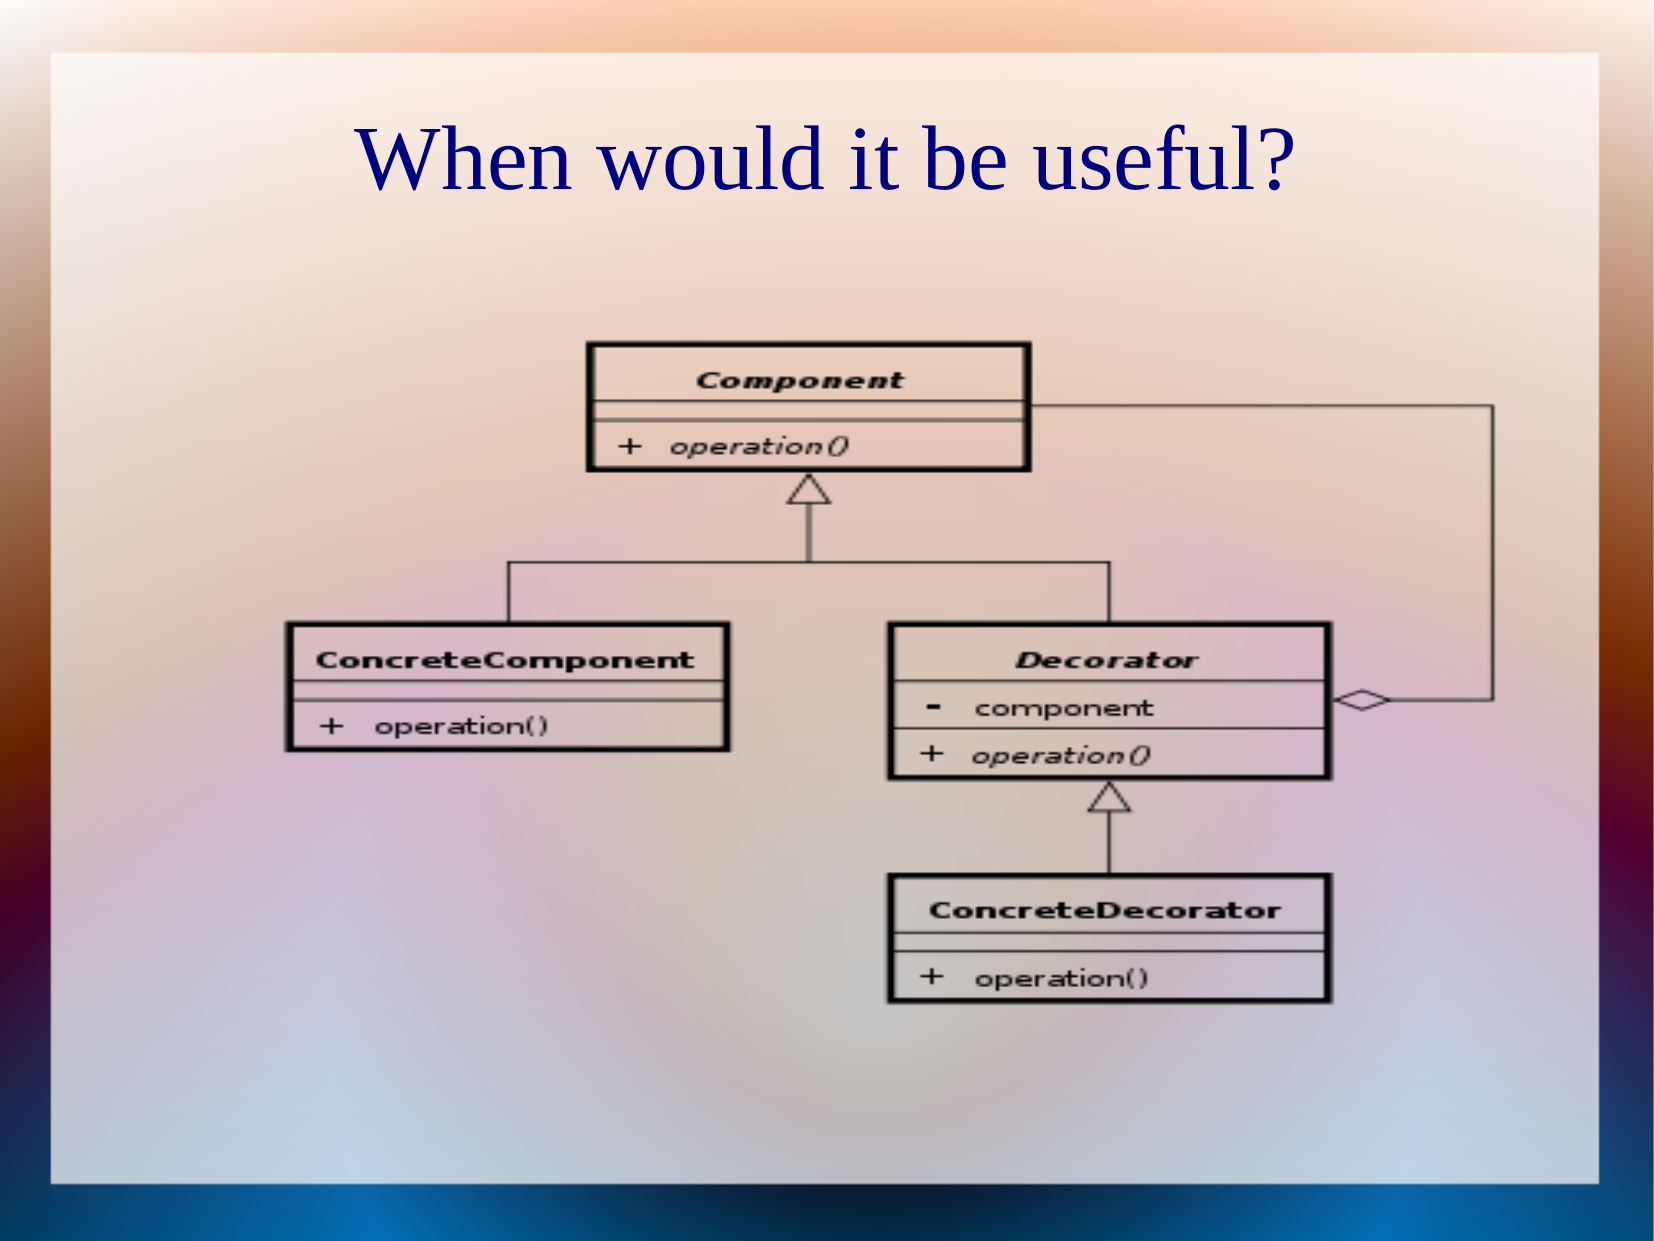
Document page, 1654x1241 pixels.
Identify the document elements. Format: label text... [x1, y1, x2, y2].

picture [0, 0, 1654, 1241]
title When would it be useful? [82, 55, 1571, 263]
